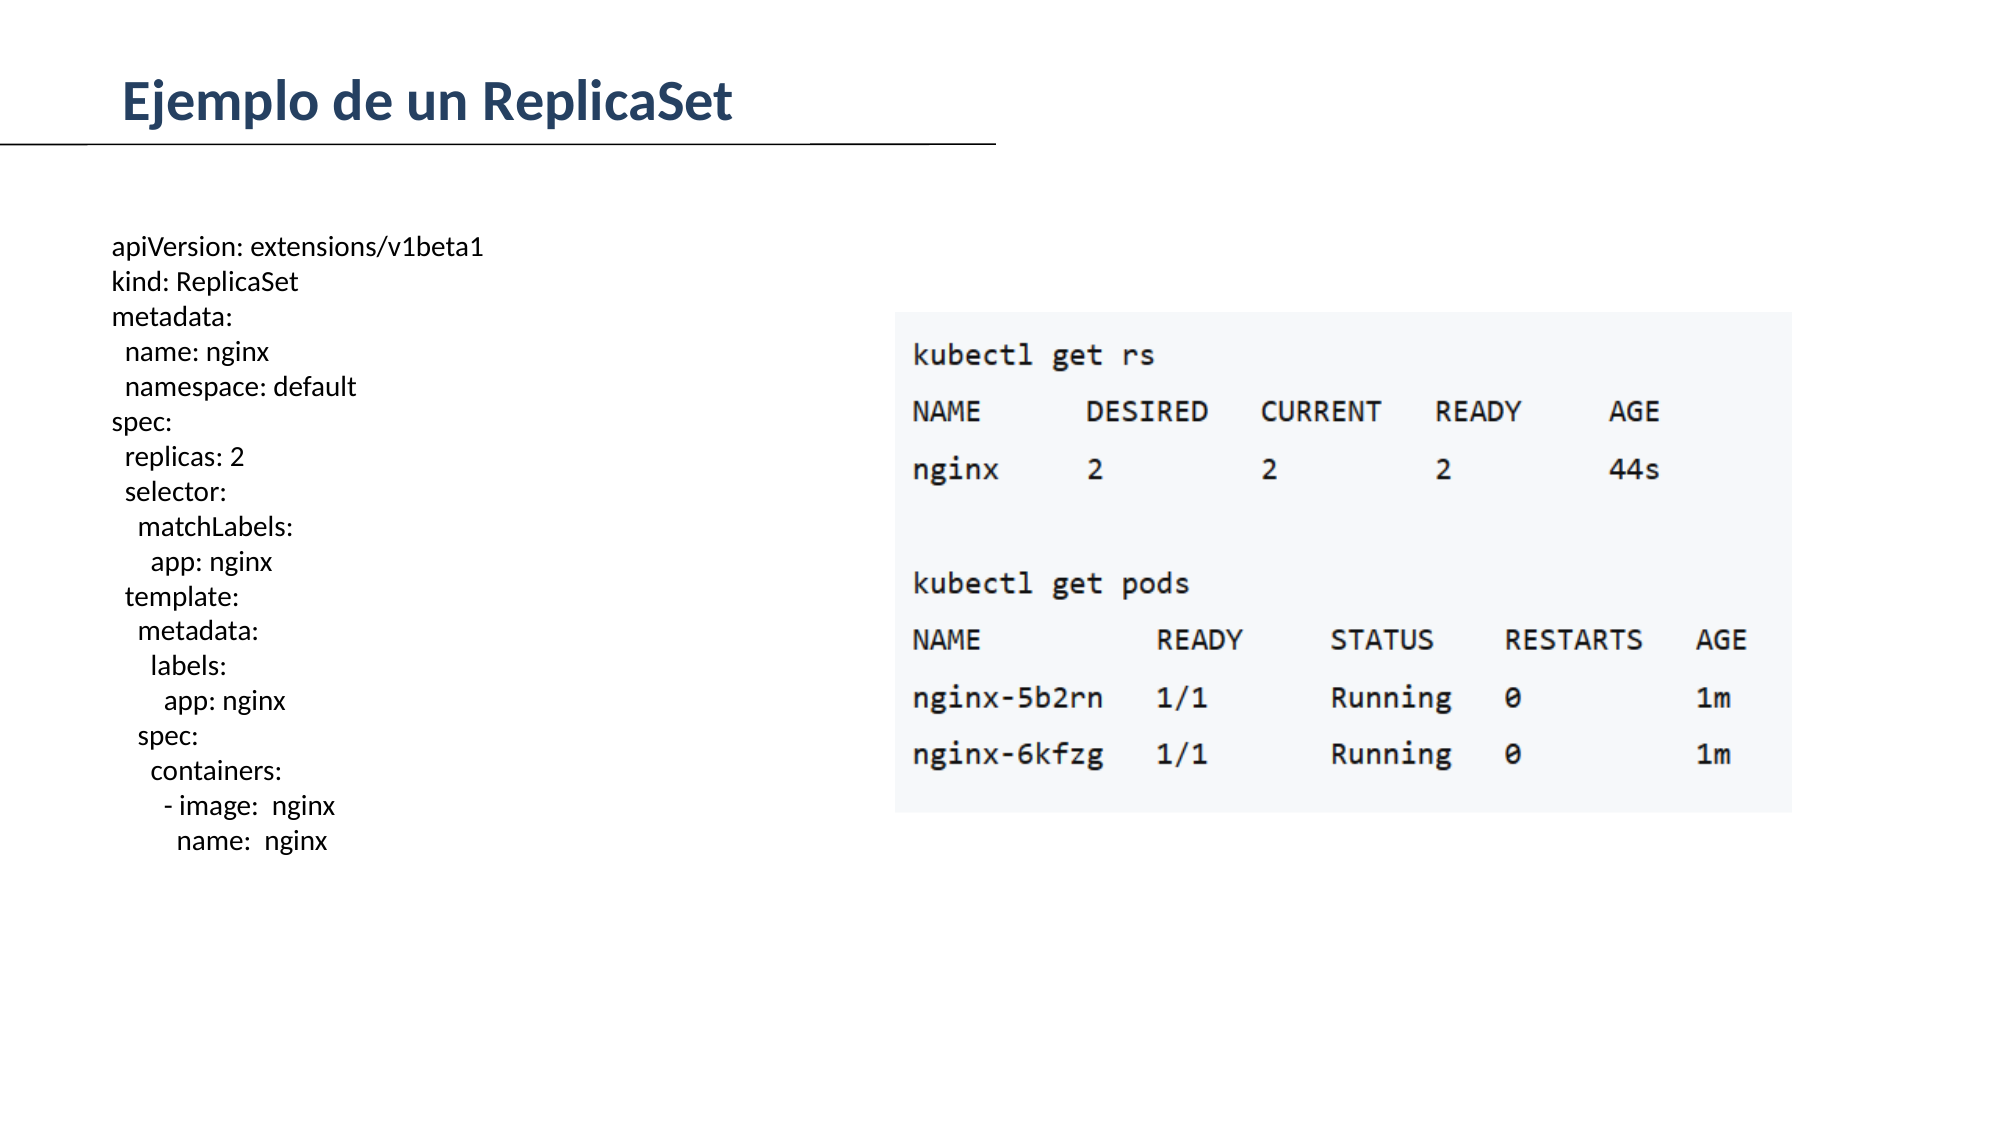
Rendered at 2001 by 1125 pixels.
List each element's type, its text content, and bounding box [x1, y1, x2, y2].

text_box Ejemplo de un ReplicaSet [108, 54, 1114, 141]
text_box apiVersion: extensions/v1beta1 kind: ReplicaSet metadata: name: nginx namespace: default spec: replicas: 2 selector: matchLabels: app: nginx template: metadata: labels: app: nginx spec: containers: - image: nginx name: nginx [97, 220, 1097, 864]
picture [895, 312, 1792, 819]
